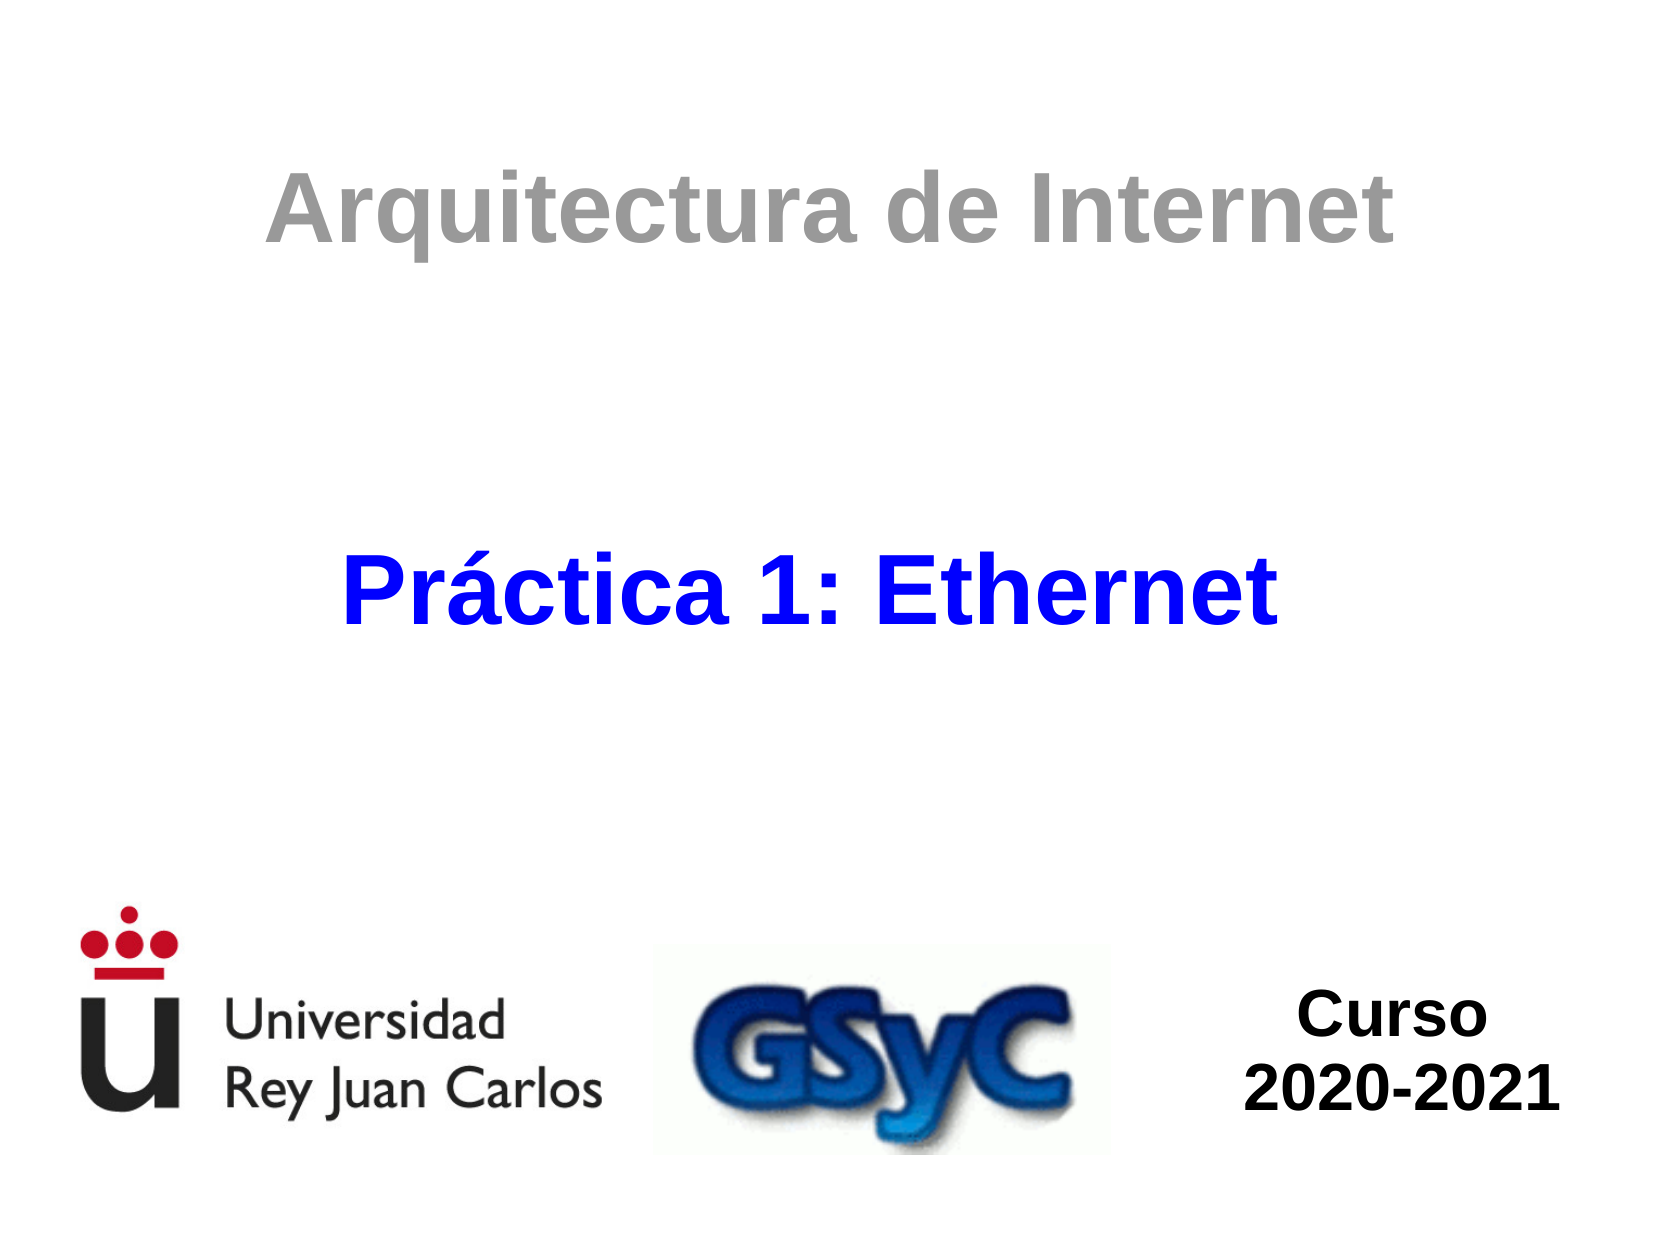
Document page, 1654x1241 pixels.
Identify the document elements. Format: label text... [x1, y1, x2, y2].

picture [46, 884, 631, 1141]
picture [653, 944, 1111, 1156]
title Práctica 1: Ethernet [135, 489, 1486, 691]
title Curso 2020-2021 [1200, 975, 1606, 1126]
title Arquitectura de Internet [144, 39, 1516, 376]
